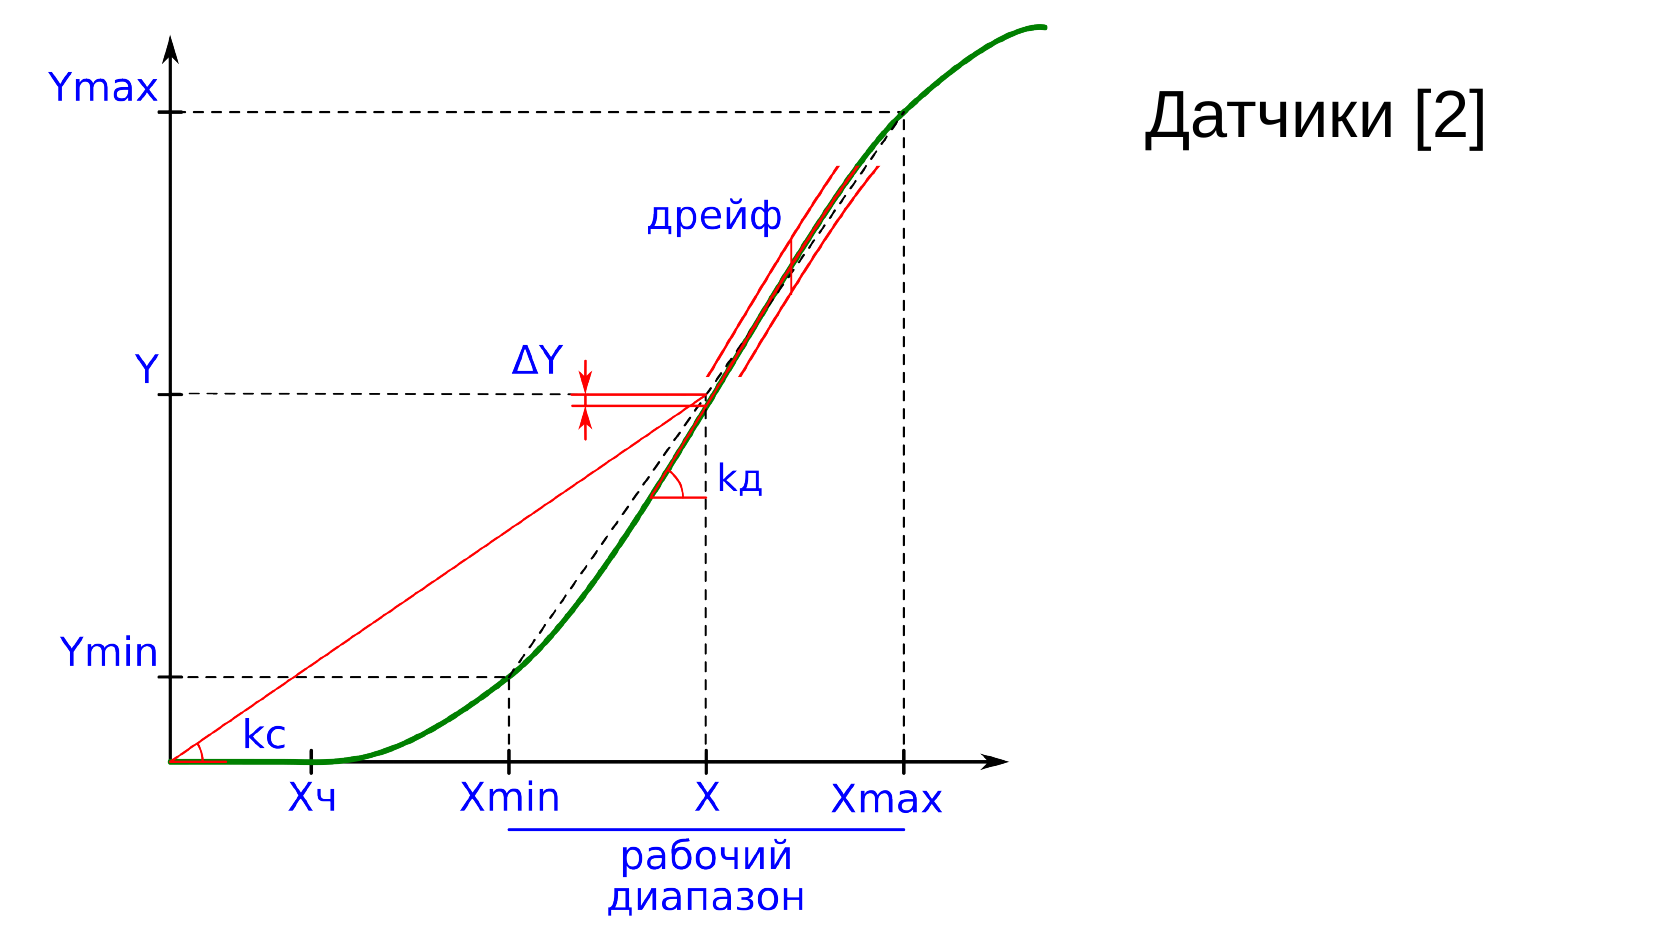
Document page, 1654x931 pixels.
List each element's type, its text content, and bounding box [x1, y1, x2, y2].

title Датчики [2] [1101, 37, 1571, 193]
picture [29, 0, 1101, 931]
